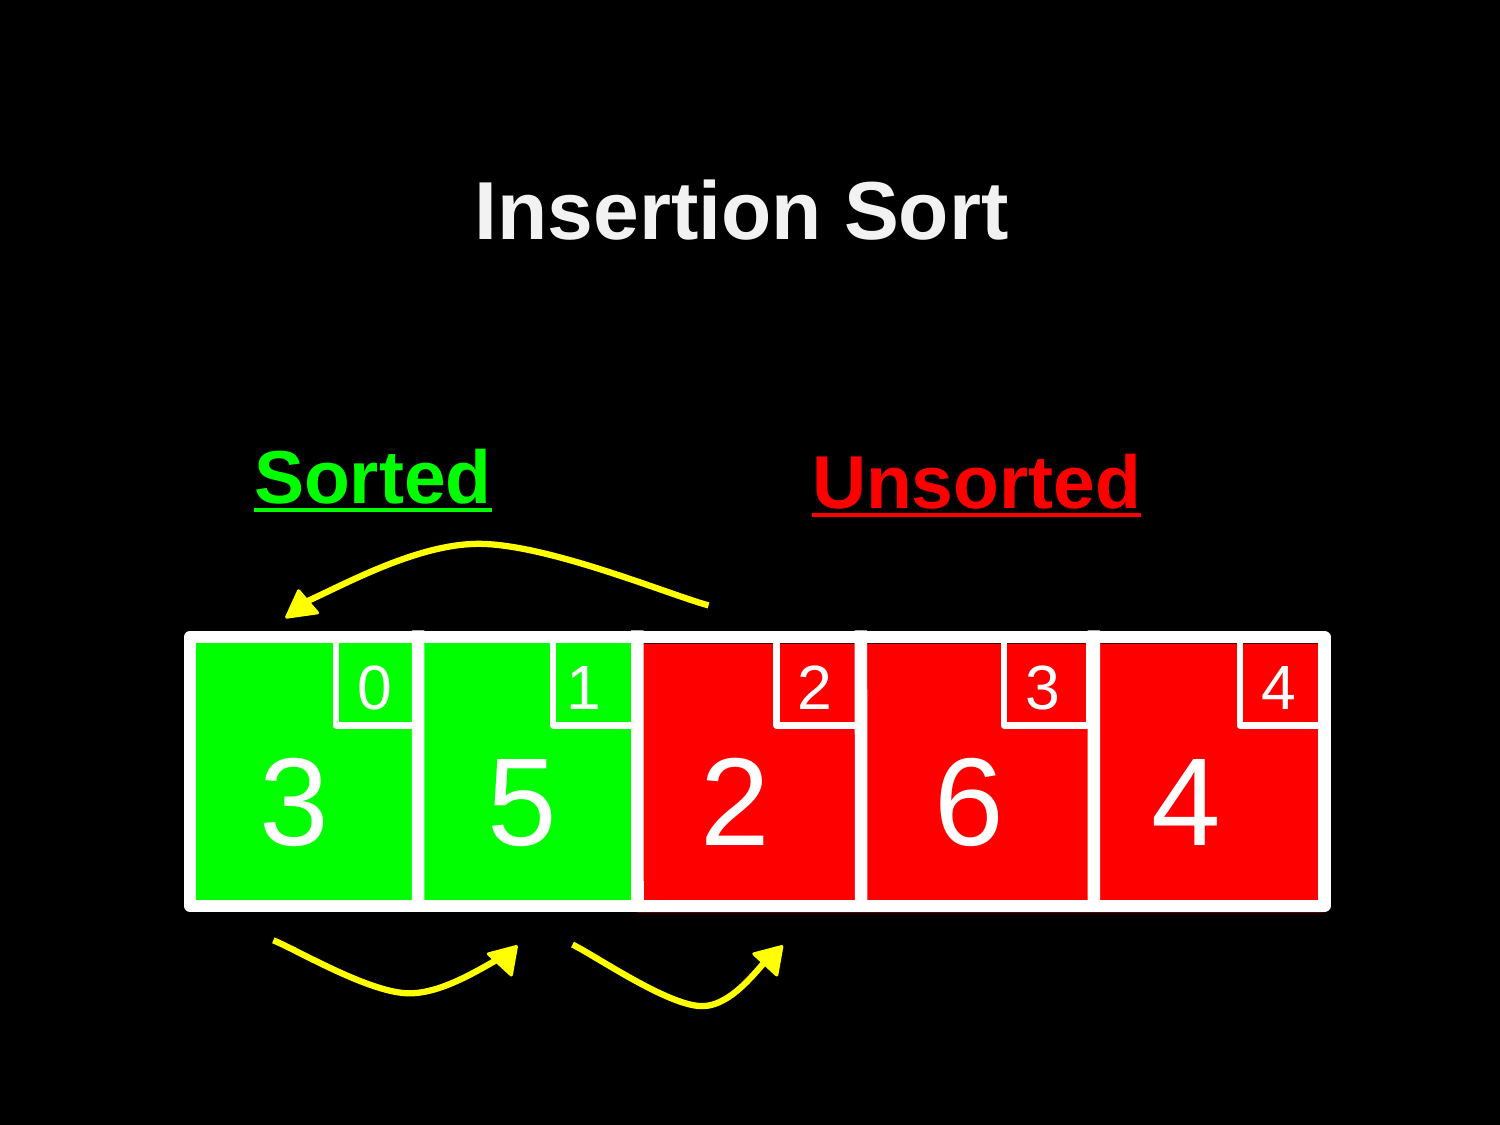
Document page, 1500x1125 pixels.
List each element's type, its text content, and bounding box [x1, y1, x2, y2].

text_box [753, 946, 782, 976]
text_box 5 [472, 705, 608, 875]
text_box 1 [551, 631, 624, 730]
text_box 0 [365, 670, 384, 705]
text_box [196, 643, 411, 900]
text_box [286, 590, 318, 618]
text_box [868, 643, 1087, 900]
text_box 3 [1010, 635, 1082, 730]
text_box [1101, 643, 1318, 900]
text_box 2 [685, 705, 821, 875]
text_box 3 [244, 705, 379, 875]
text_box Unsorted [614, 322, 1340, 635]
text_box 2 [782, 635, 855, 730]
text_box [425, 643, 631, 900]
text_box Insertion Sort [124, 63, 1360, 351]
text_box Sorted [44, 330, 770, 618]
text_box 0 [342, 631, 414, 730]
text_box 4 [1136, 705, 1272, 875]
text_box [488, 946, 517, 976]
text_box [644, 643, 854, 900]
text_box 6 [919, 705, 1054, 875]
text_box [624, 643, 631, 722]
text_box 4 [1246, 639, 1318, 722]
text_box [1082, 643, 1086, 722]
